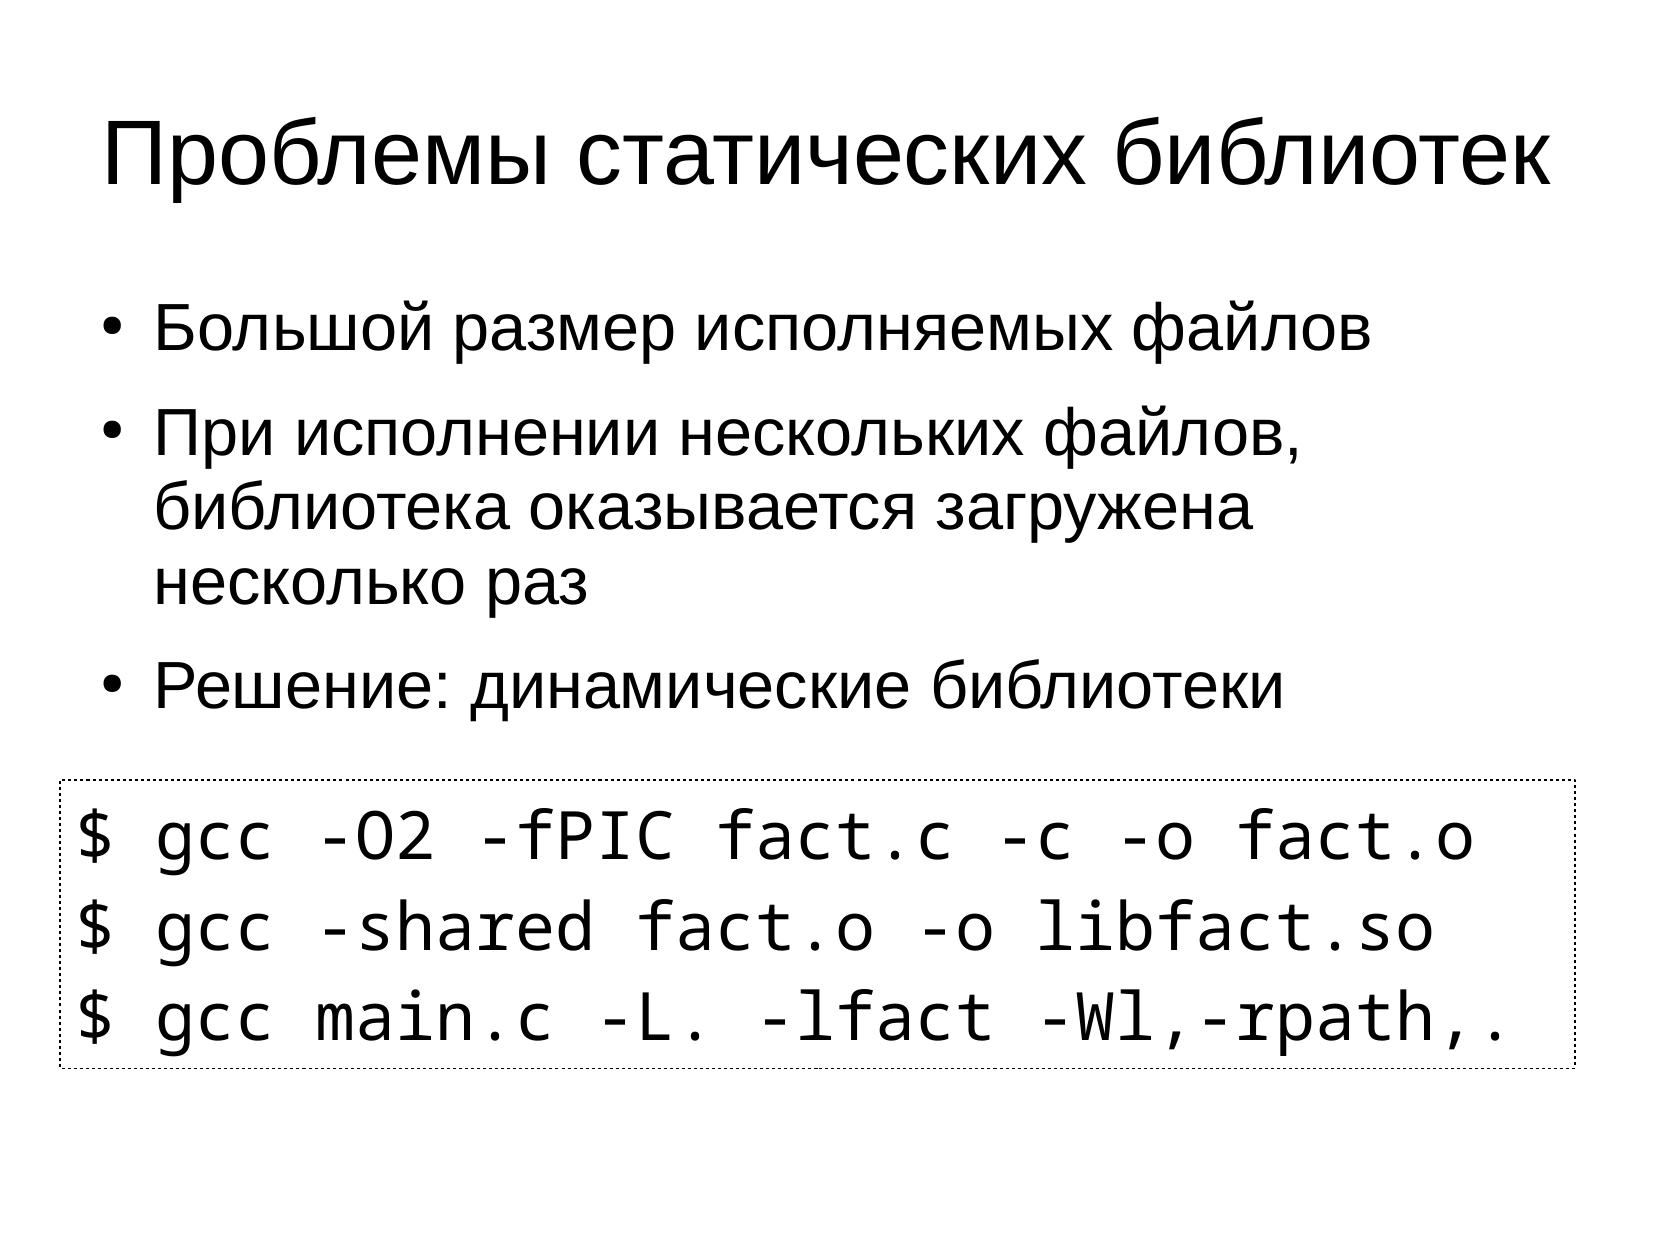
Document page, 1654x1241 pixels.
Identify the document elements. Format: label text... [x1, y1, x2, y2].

title Проблемы статических библиотек [82, 49, 1571, 257]
text_box $ gcc -O2 -fPIC fact.c -c -o fact.o $ gcc -shared fact.o -o libfact.so $ gcc main.c -L. -lfact -Wl,-rpath,. [60, 780, 1576, 1063]
list Большой размер исполняемых файлов При исполнении нескольких файлов, библиотека оказывается загружена несколько раз Решение: динамические библиотеки [82, 290, 1571, 780]
